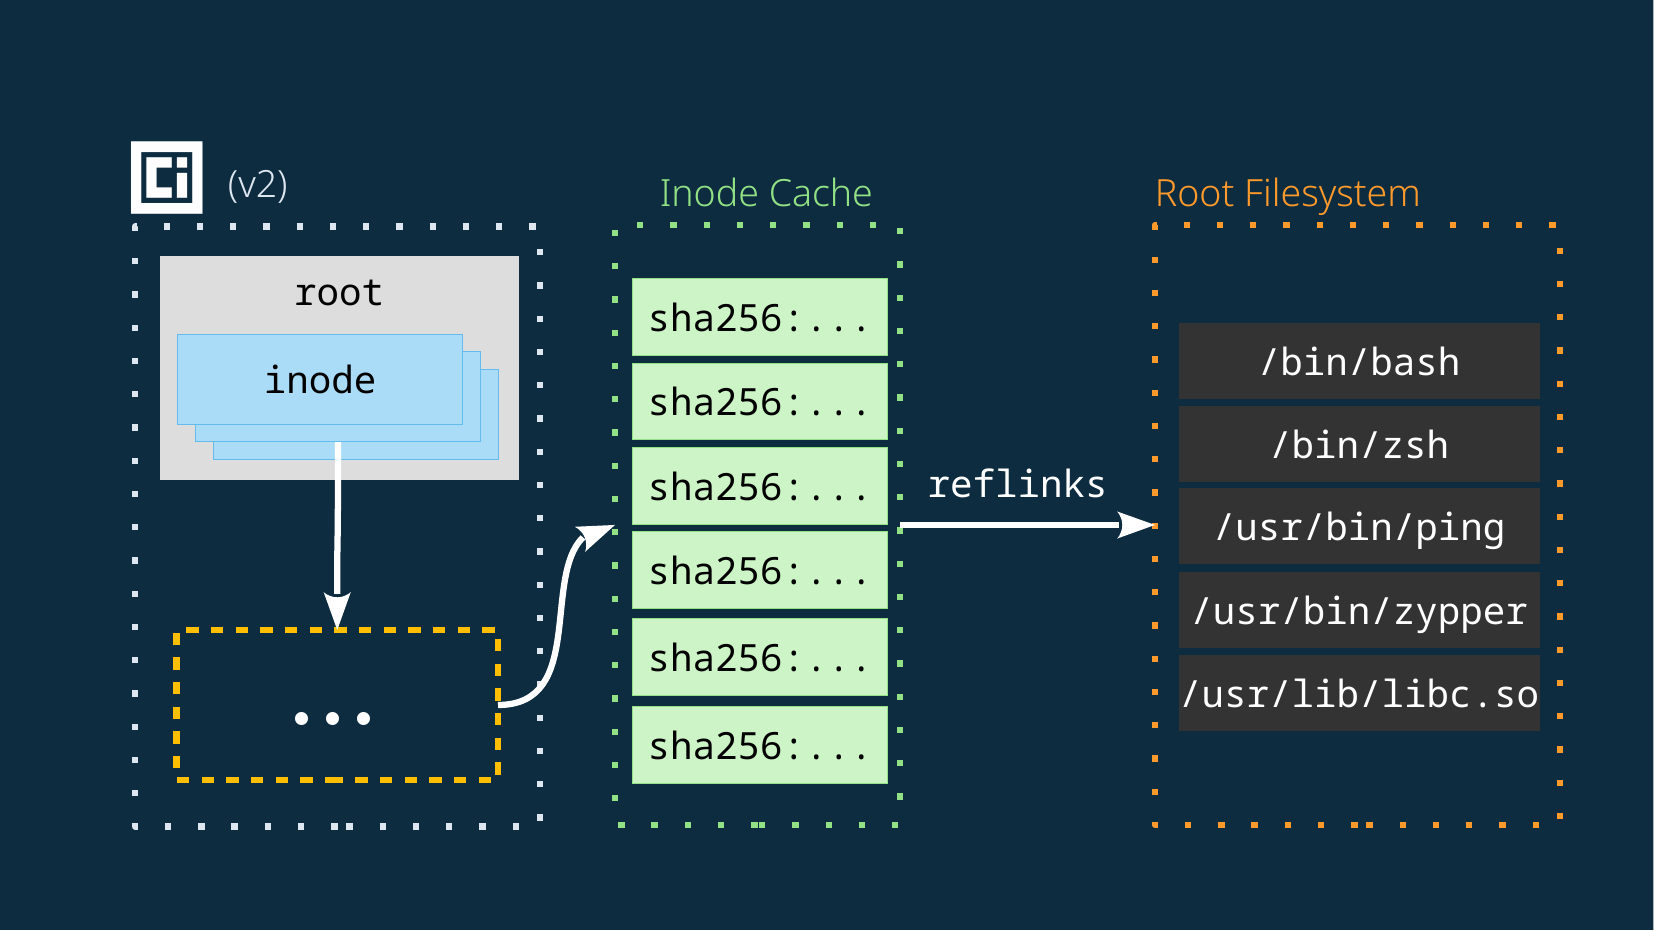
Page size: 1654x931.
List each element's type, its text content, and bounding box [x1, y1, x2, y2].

text_box /usr/lib/libc.so [1179, 655, 1540, 731]
text_box sha256:... [632, 706, 888, 784]
text_box /usr/bin/zypper [1179, 572, 1540, 648]
text_box sha256:... [632, 531, 888, 609]
text_box (v2) [213, 150, 316, 216]
text_box sha256:... [632, 278, 888, 356]
text_box Inode Cache [645, 159, 1140, 226]
text_box … [198, 648, 469, 754]
text_box inode [213, 442, 334, 460]
text_box sha256:... [632, 363, 888, 440]
text_box inode [342, 369, 499, 460]
text_box reflinks [912, 450, 1129, 513]
text_box /bin/zsh [1179, 406, 1540, 482]
text_box inode [195, 351, 481, 442]
text_box inode [177, 334, 463, 425]
picture [120, 131, 214, 226]
text_box /usr/bin/ping [1179, 488, 1540, 564]
text_box root [159, 255, 520, 481]
text_box Root Filesystem [1140, 159, 1636, 226]
text_box sha256:... [632, 618, 888, 696]
text_box sha256:... [632, 447, 888, 525]
text_box /bin/bash [1179, 323, 1540, 399]
